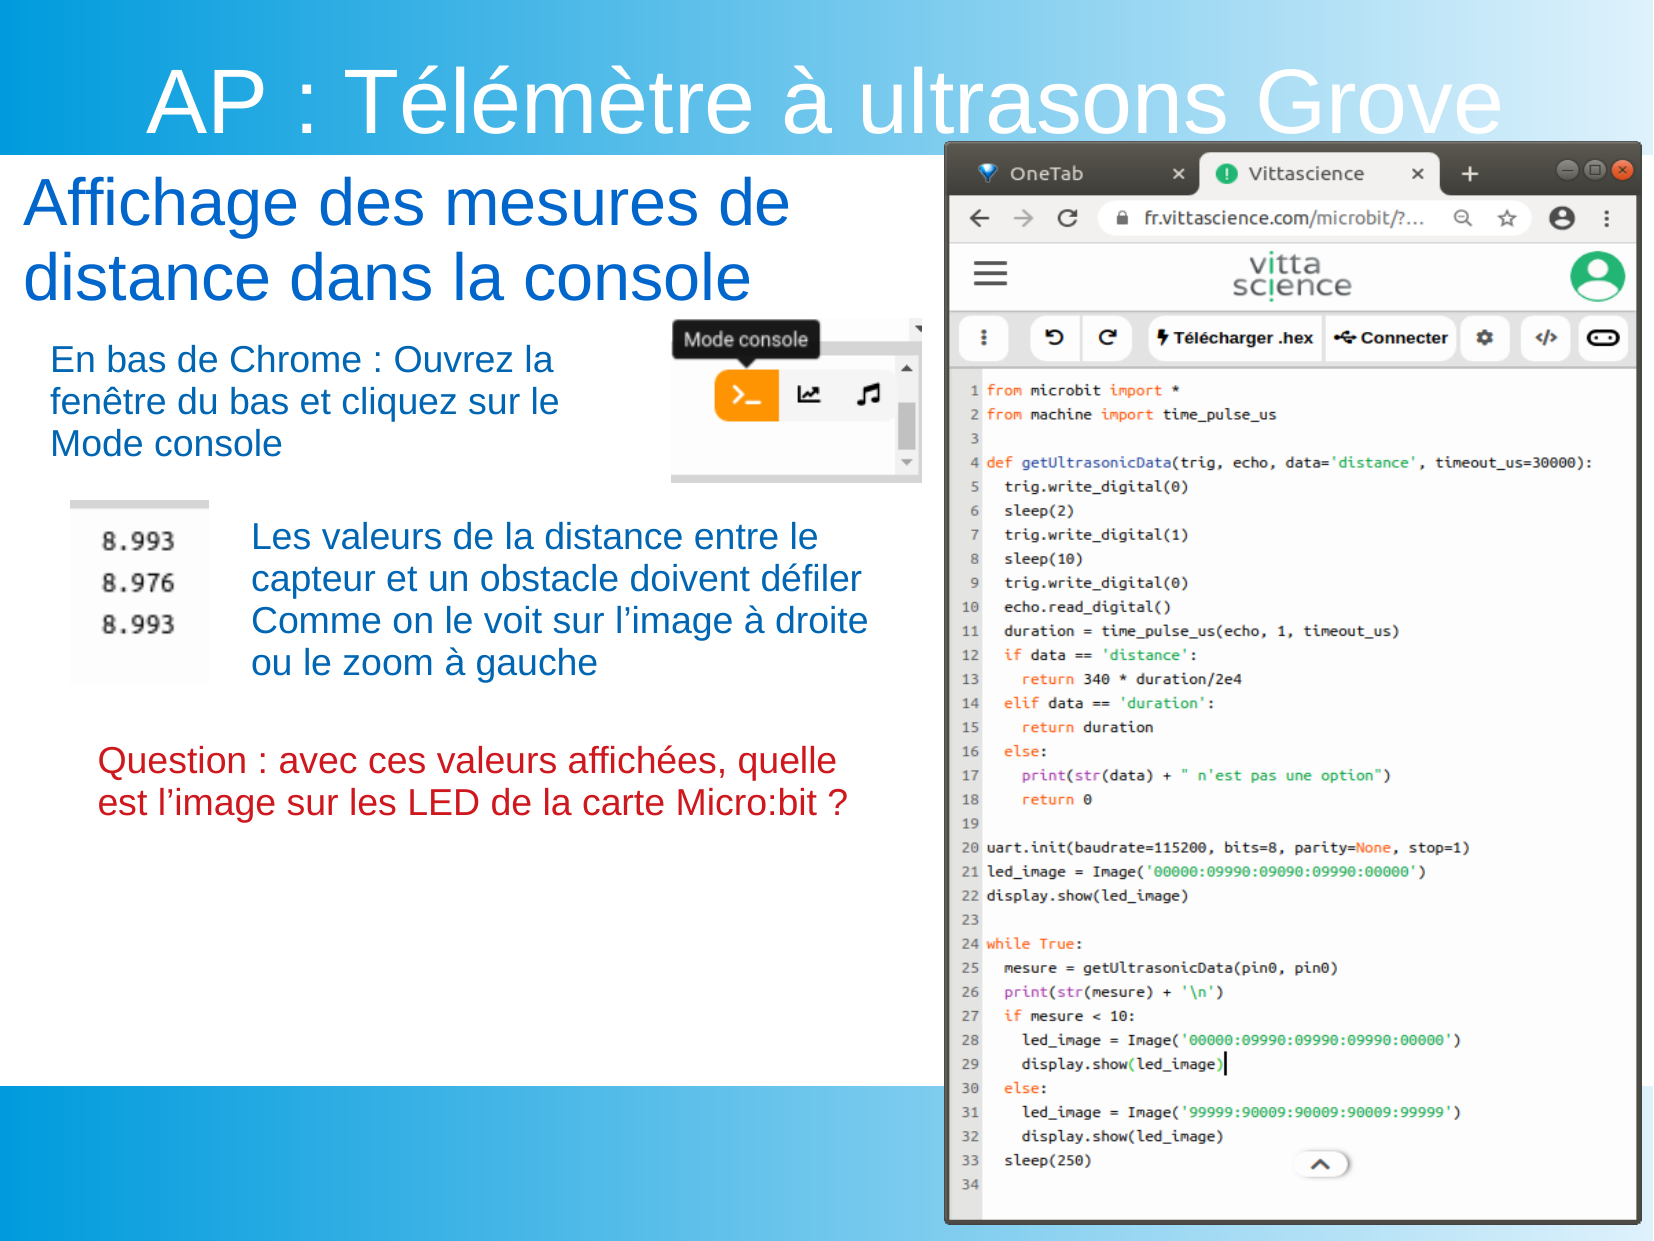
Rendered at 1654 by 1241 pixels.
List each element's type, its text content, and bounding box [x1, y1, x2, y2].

text_box Les valeurs de la distance entre le capteur et un obstacle doivent défiler Comme on le voit sur l’image à droite ou le zoom à gauche [236, 507, 922, 691]
title AP : Télémètre à ultrasons Grove [82, 49, 1571, 155]
list Affichage des mesures de distance dans la console [23, 165, 944, 331]
picture [70, 500, 209, 686]
picture [671, 318, 922, 483]
text_box Question : avec ces valeurs affichées, quelle est l’image sur les LED de la carte Micro:bit ? [82, 732, 886, 832]
picture [944, 141, 1642, 1225]
text_box En bas de Chrome : Ouvrez la fenêtre du bas et cliquez sur le Mode console [35, 330, 591, 473]
